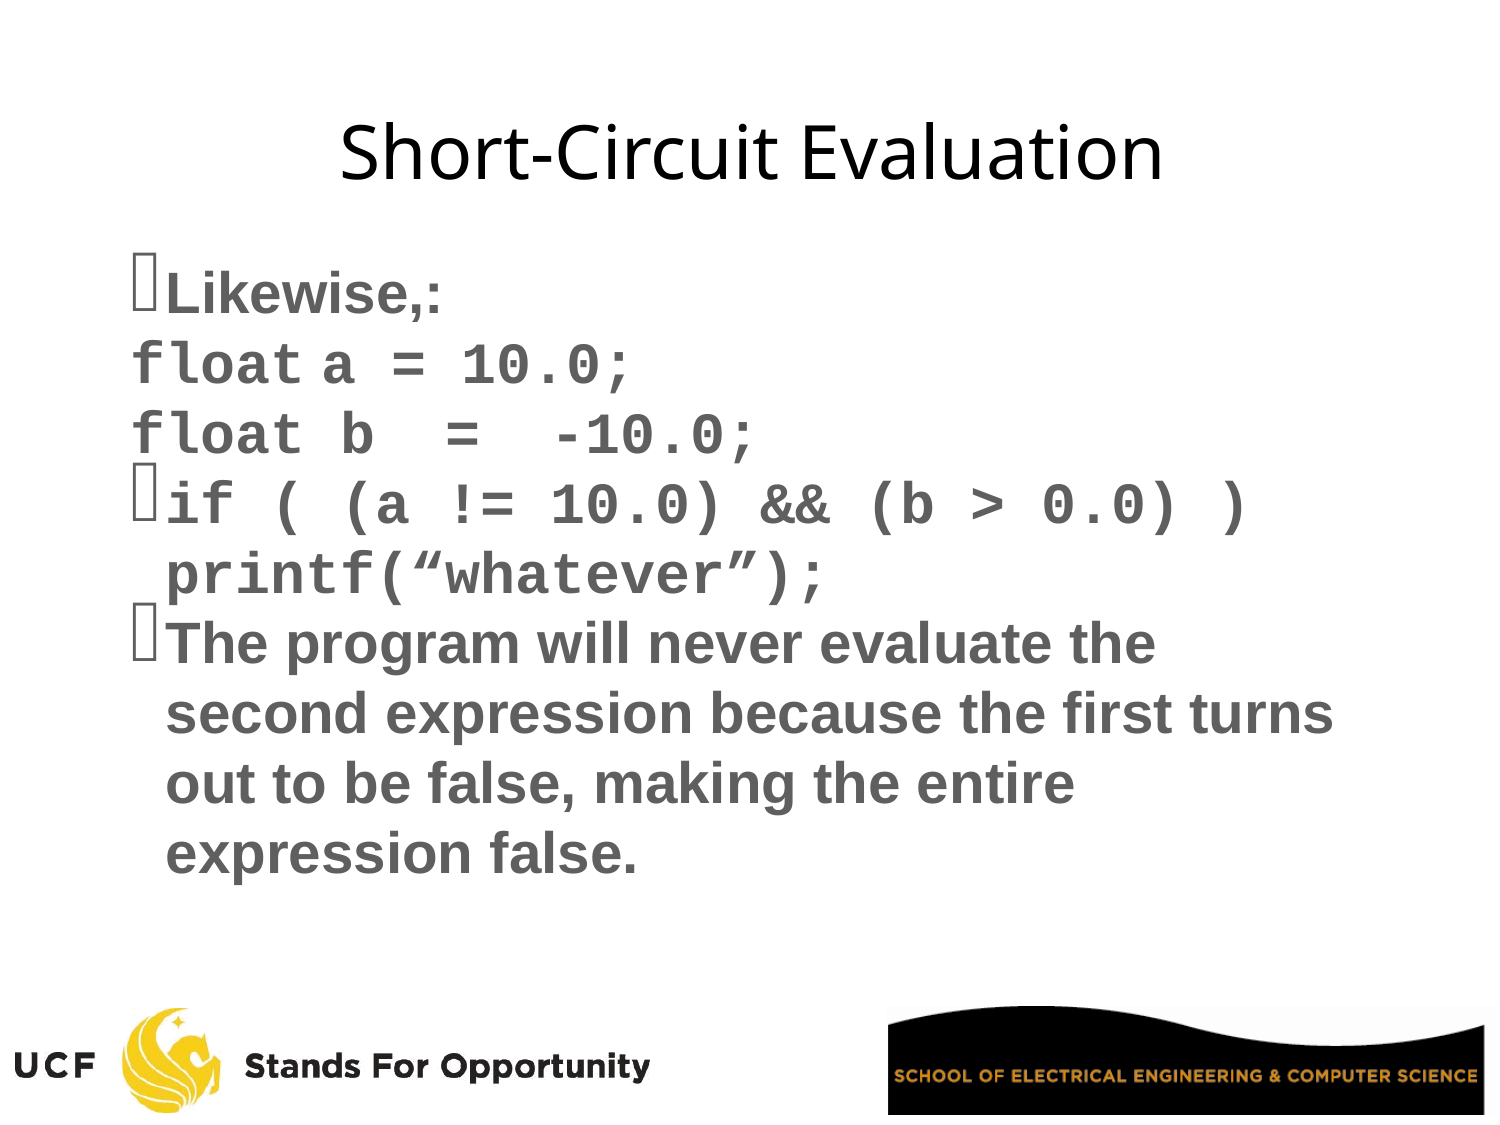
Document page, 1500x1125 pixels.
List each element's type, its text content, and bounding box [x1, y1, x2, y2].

picture [887, 1006, 1497, 1115]
text_box Likewise,: float a = 10.0; float b = -10.0; if ( (a != 10.0) && (b > 0.0) ) printf(“whatever”); The program will never evaluate the second expression because the first turns out to be false, making the entire expression false. [115, 247, 1391, 923]
picture [15, 1008, 650, 1113]
text_box Short-Circuit Evaluation [79, 52, 1427, 248]
